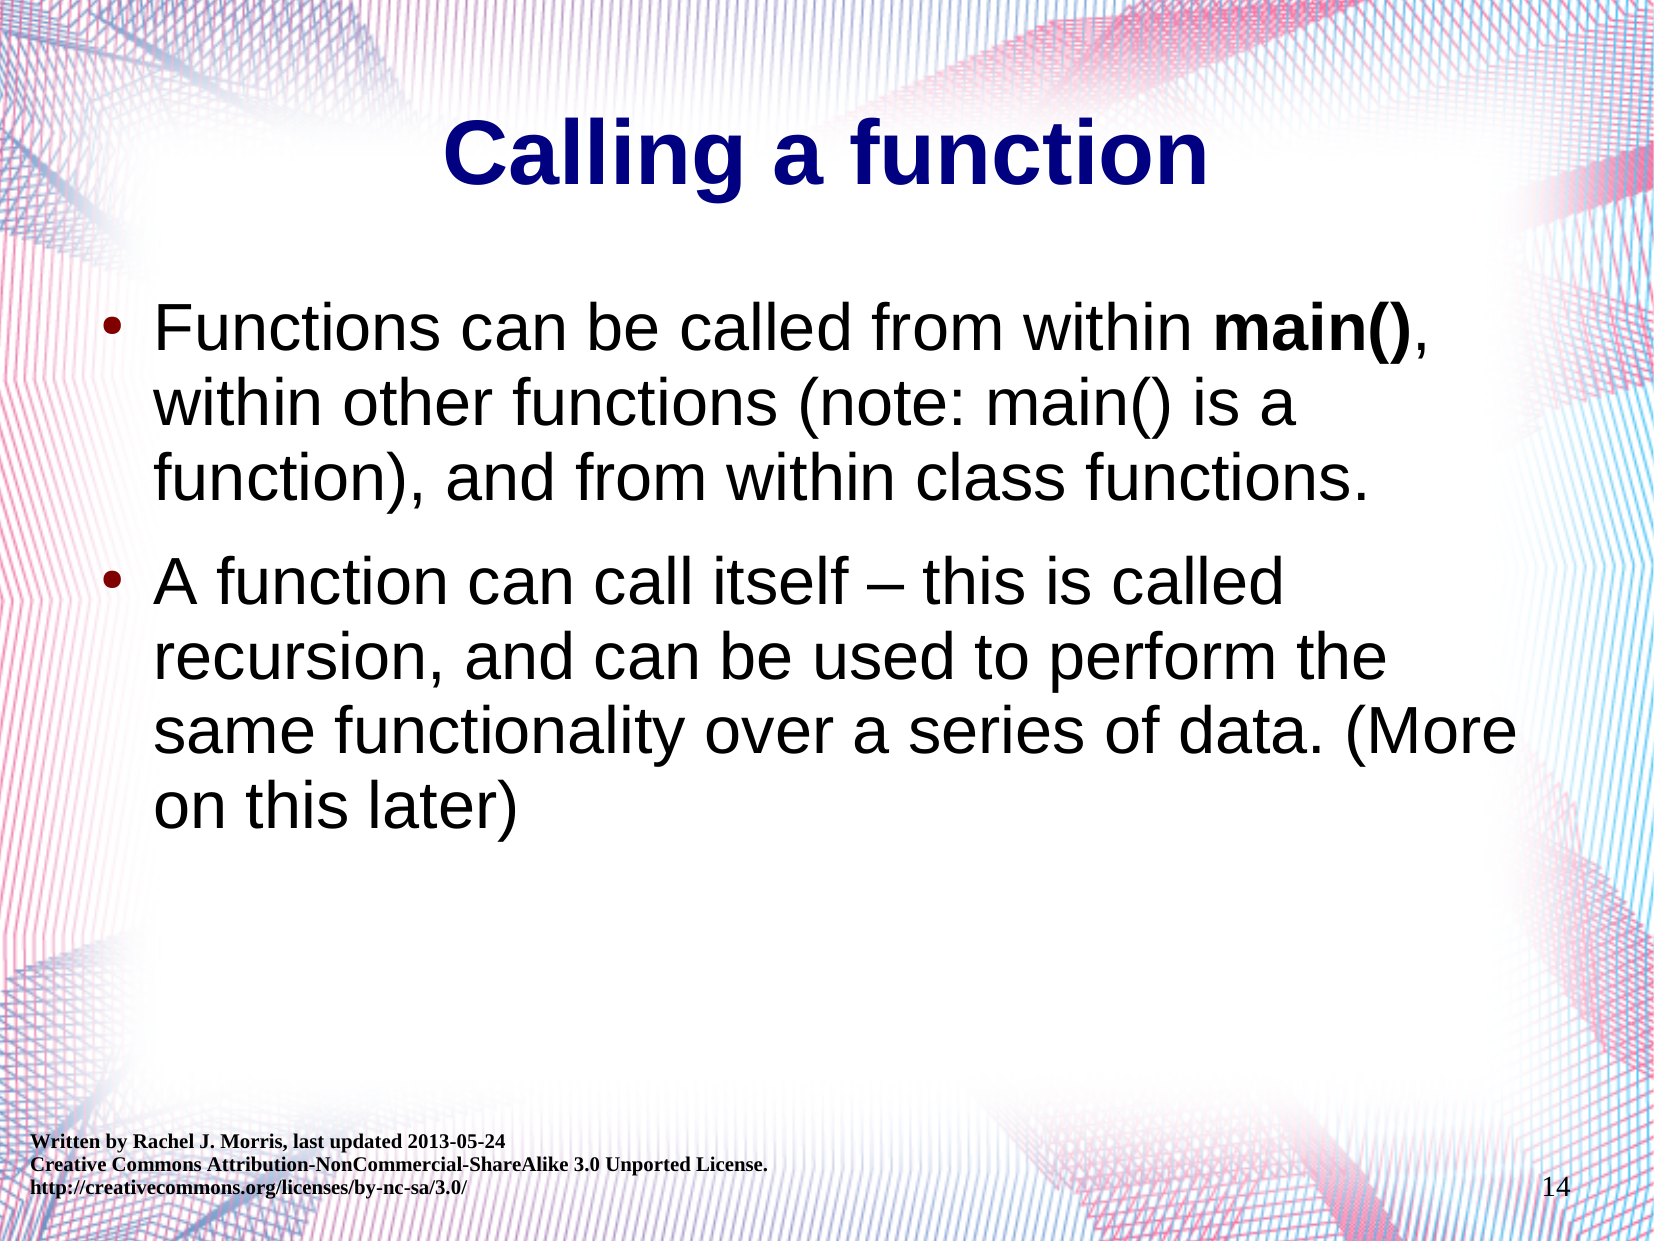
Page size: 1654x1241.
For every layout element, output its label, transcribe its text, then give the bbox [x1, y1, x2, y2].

picture [0, 0, 1654, 1241]
list Functions can be called from within main(), within other functions (note: main() is a function), and from within class functions. A function can call itself – this is called recursion, and can be used to perform the same functionality over a series of data. (More on this later) [82, 290, 1571, 1010]
title Calling a function [82, 49, 1571, 257]
